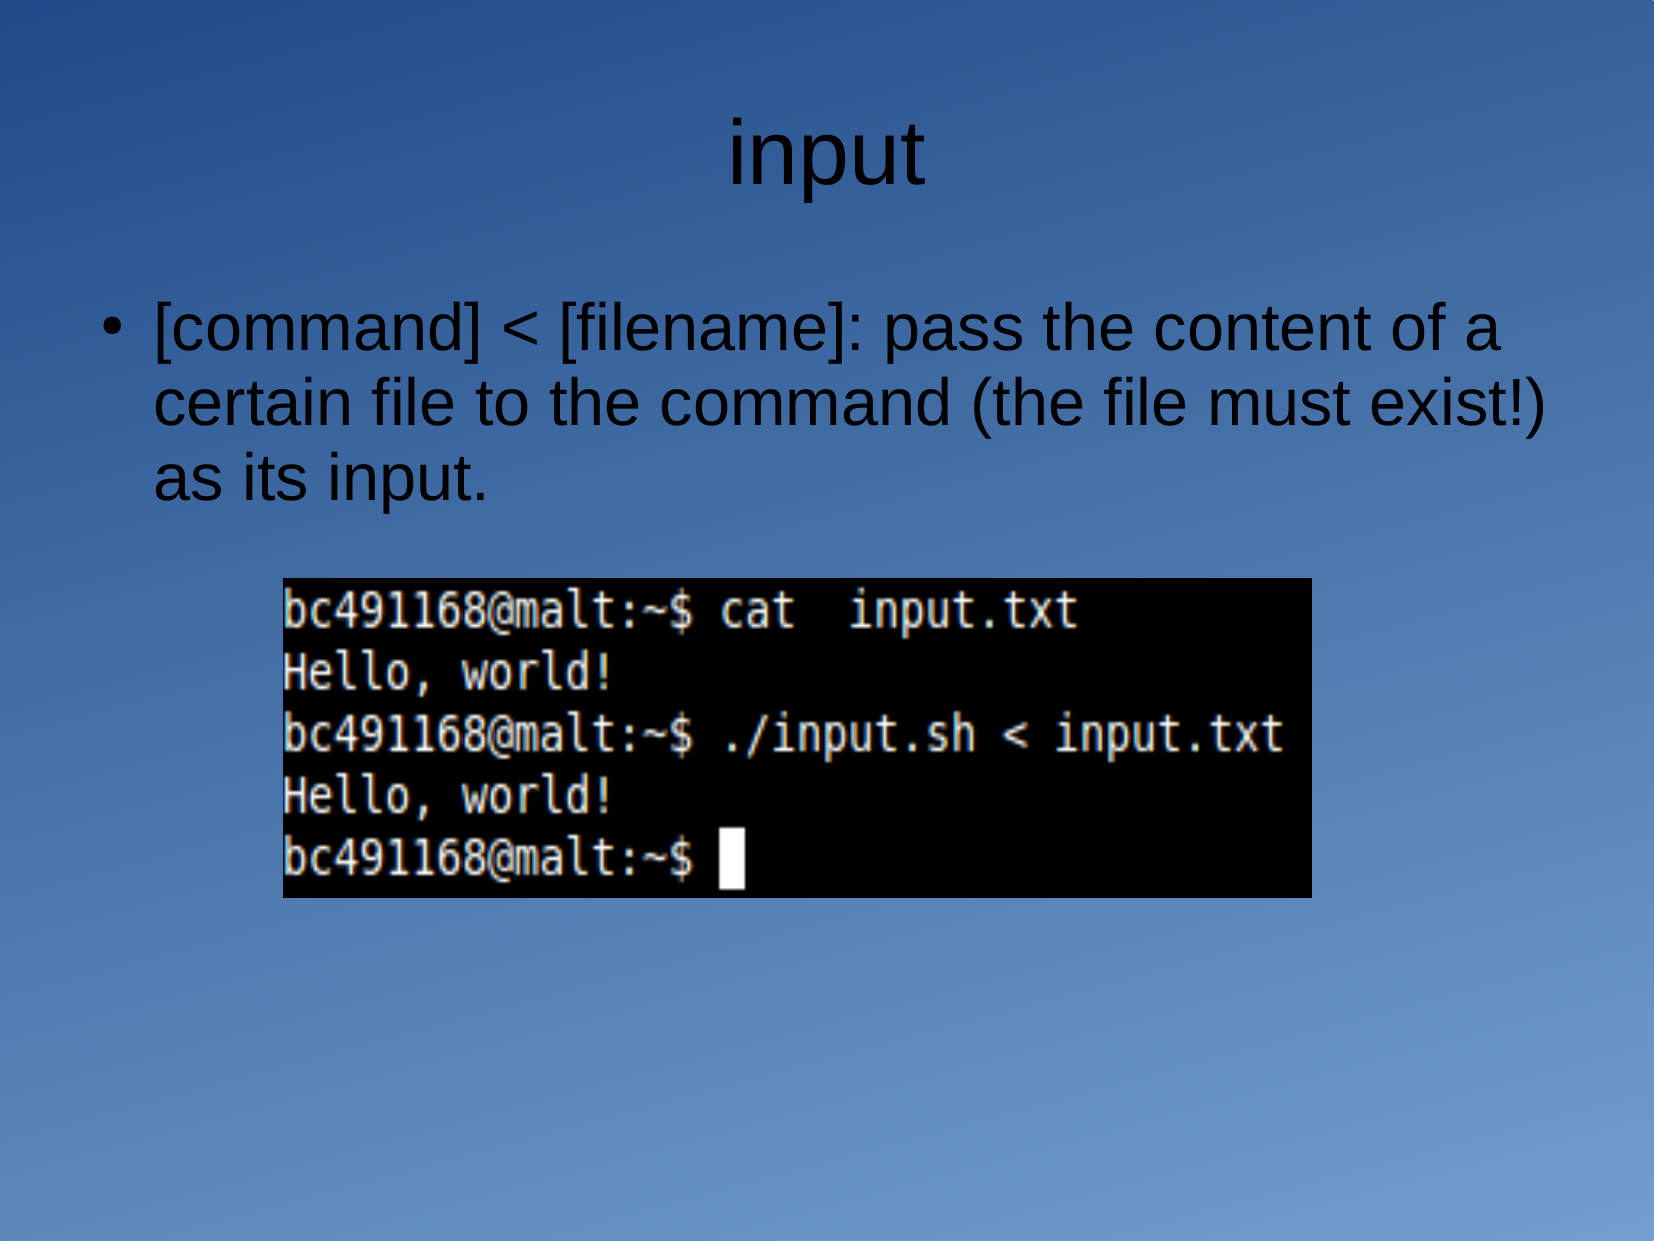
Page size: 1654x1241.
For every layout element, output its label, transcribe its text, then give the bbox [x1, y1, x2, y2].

picture [283, 578, 1312, 898]
title input [82, 49, 1571, 257]
list [command] < [filename]: pass the content of a certain file to the command (the file must exist!) as its input­. [82, 290, 1571, 1010]
